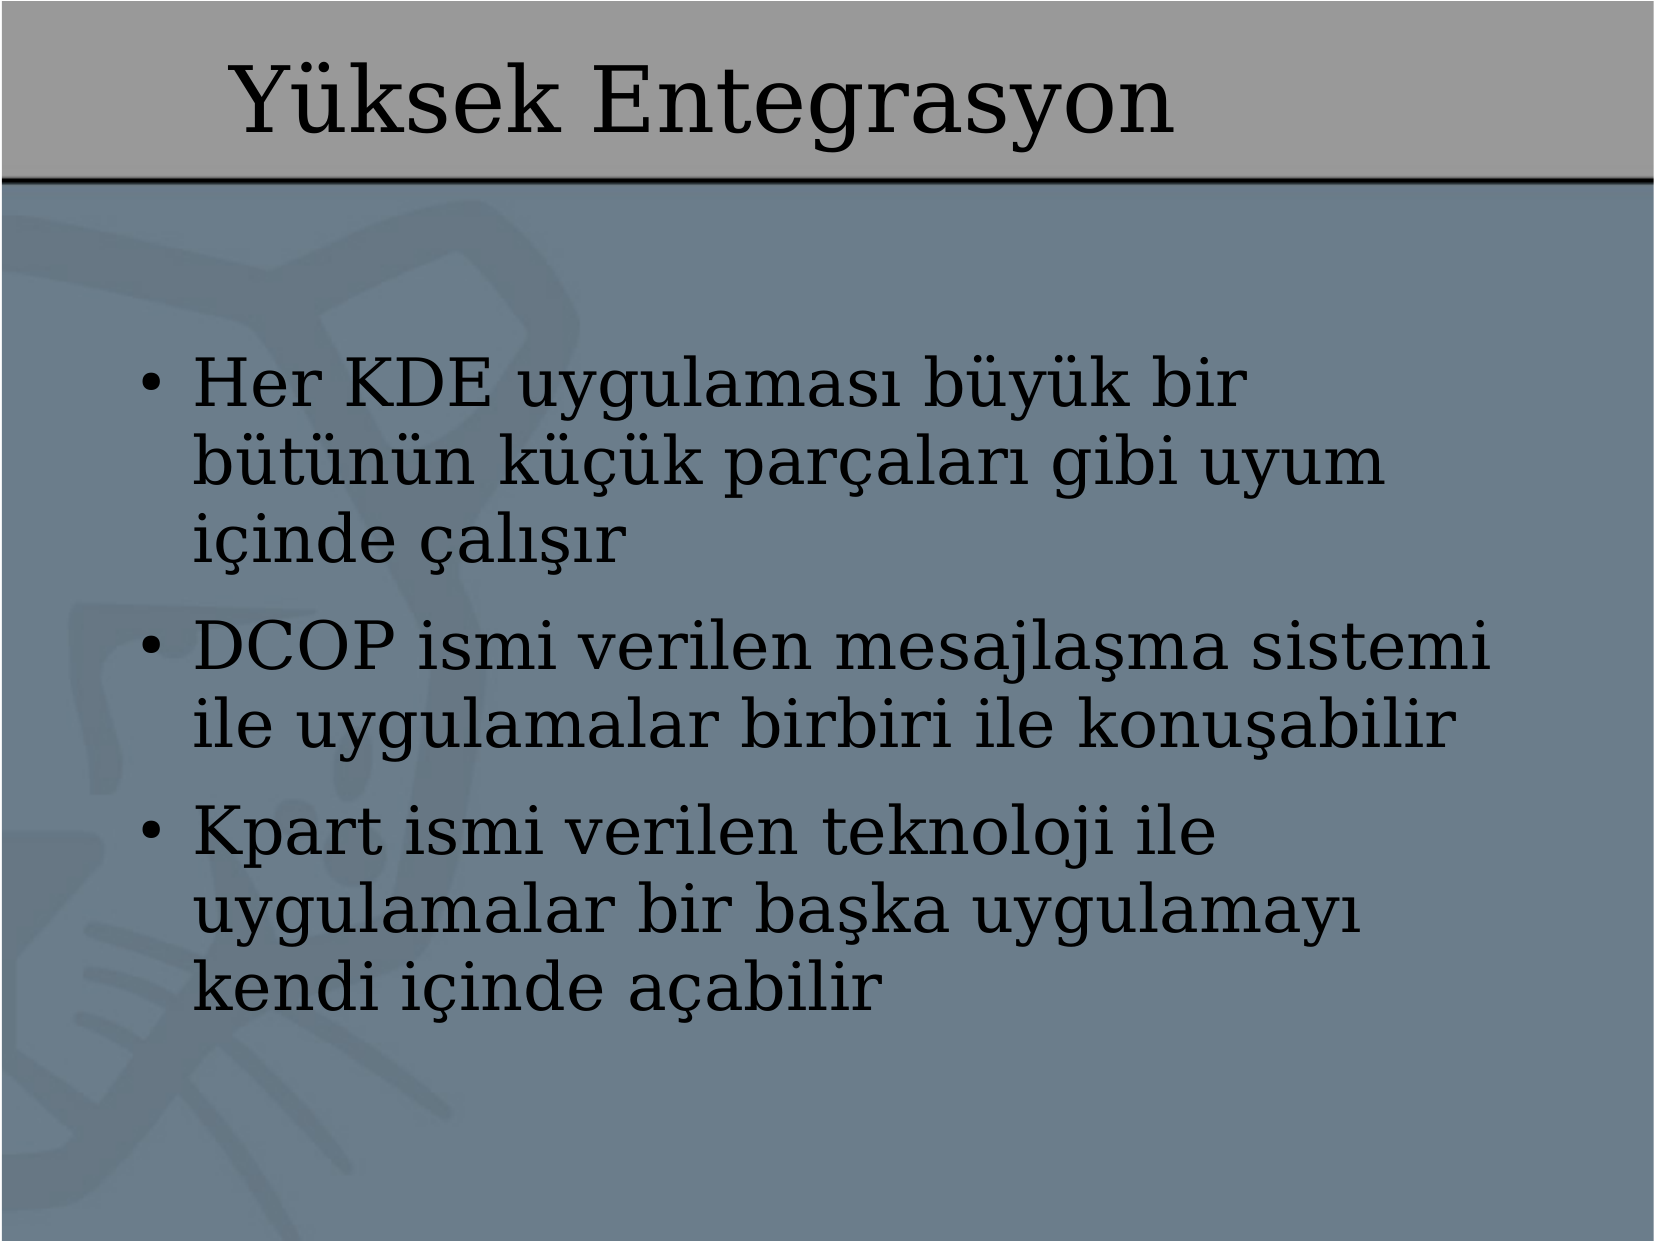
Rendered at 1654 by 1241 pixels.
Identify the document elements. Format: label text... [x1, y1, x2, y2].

picture [1, 1, 1654, 1241]
title Yüksek Entegrasyon [0, 0, 1410, 204]
list Her KDE uygulaması büyük bir bütünün küçük parçaları gibi uyum içinde çalışır DCOP ismi verilen mesajlaşma sistemi ile uygulamalar birbiri ile konuşabilir Kpart ismi verilen teknoloji ile uygulamalar bir başka uygulamayı kendi içinde açabilir [121, 344, 1534, 1127]
